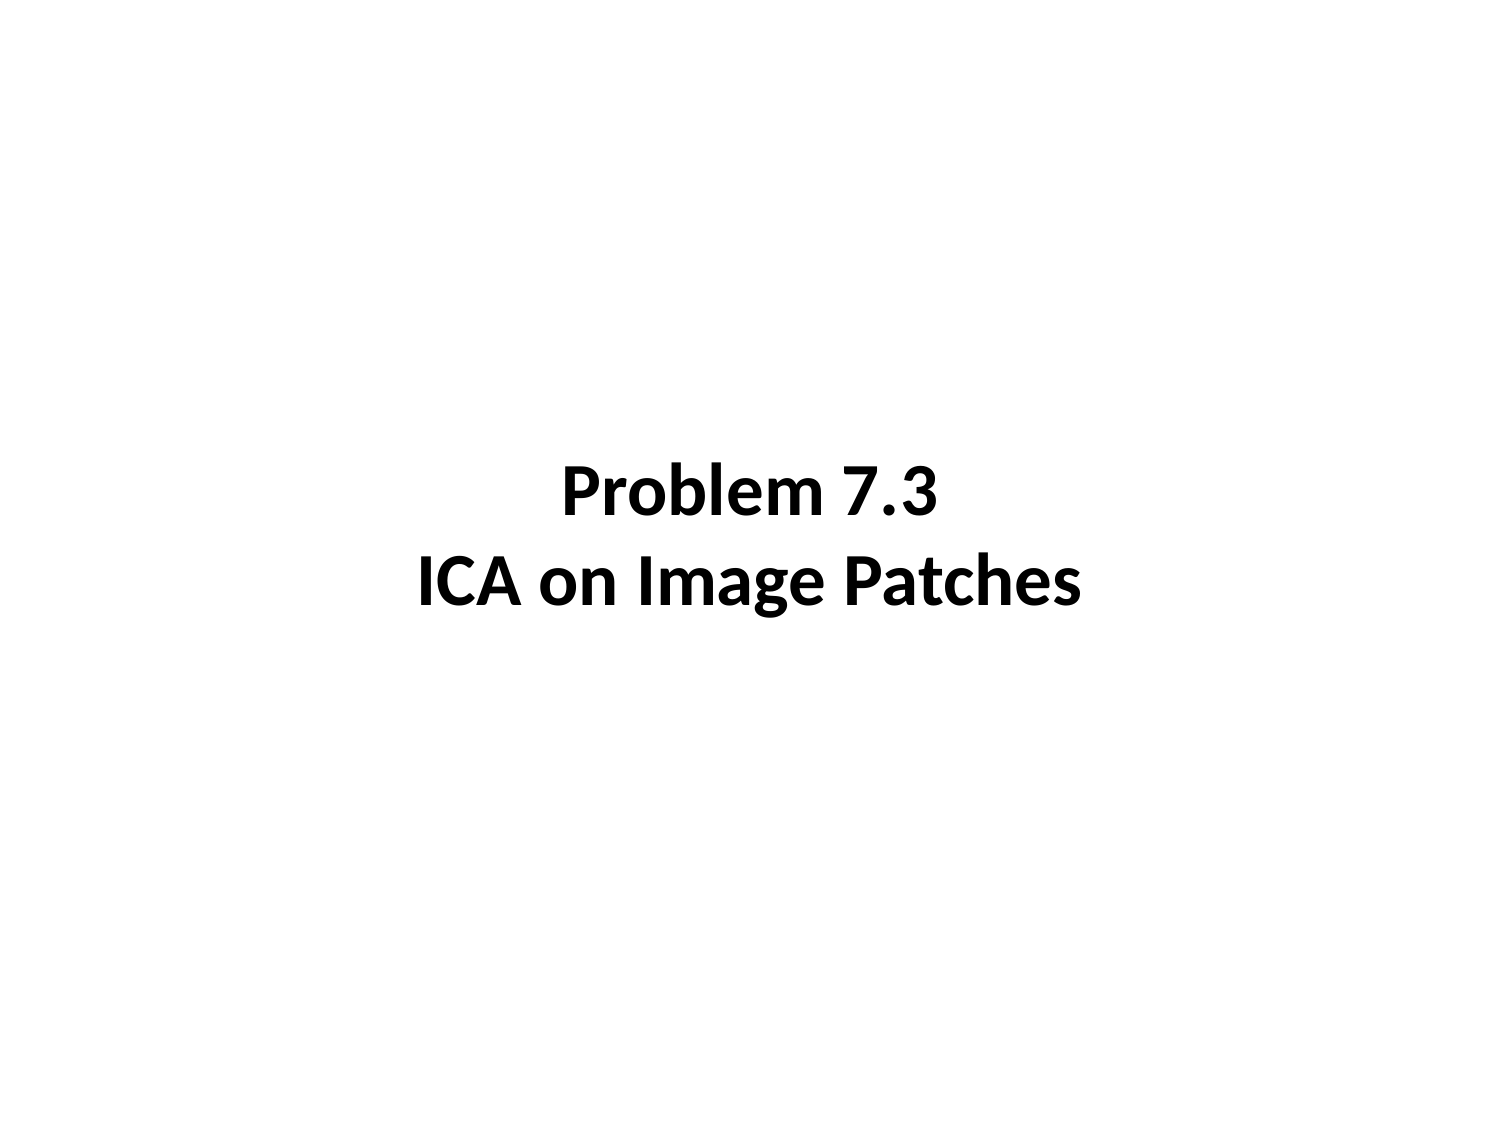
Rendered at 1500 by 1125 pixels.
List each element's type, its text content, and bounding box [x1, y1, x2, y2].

text_box Problem 7.3 ICA on Image Patches [0, 432, 1500, 628]
